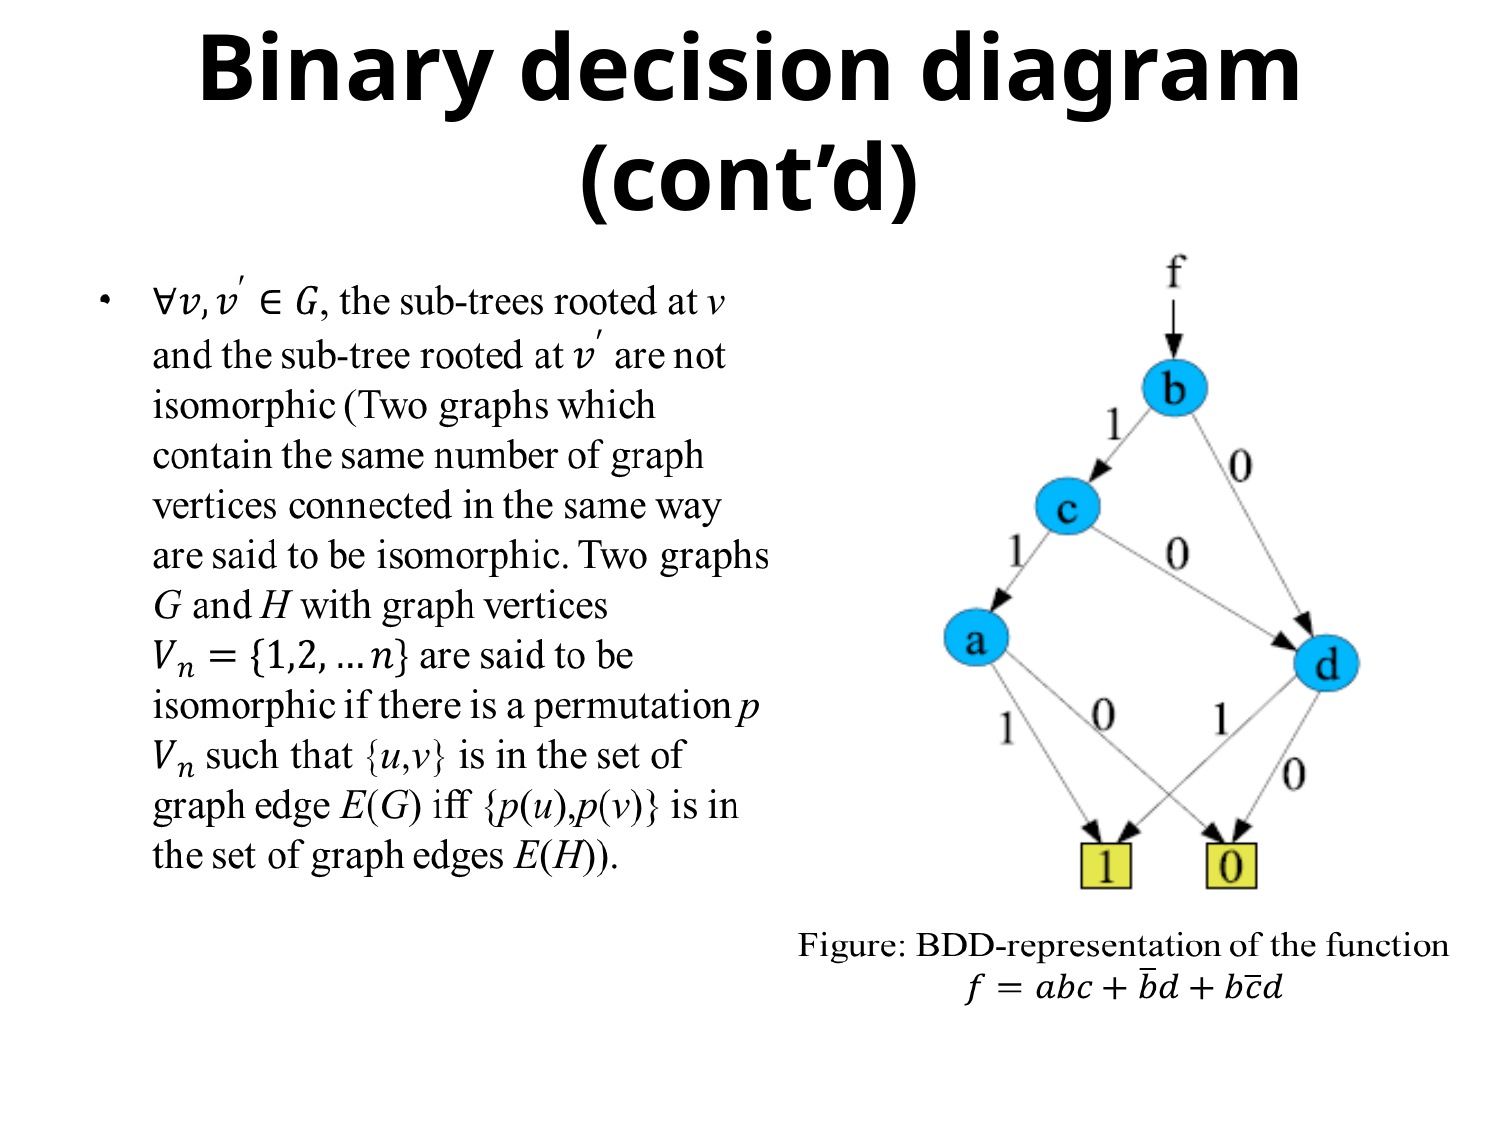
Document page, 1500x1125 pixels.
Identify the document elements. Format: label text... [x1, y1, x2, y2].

list [75, 262, 800, 1005]
picture [875, 224, 1388, 912]
title Binary decision diagram (cont’d) [75, 24, 1425, 213]
text_box [762, 912, 1488, 1020]
